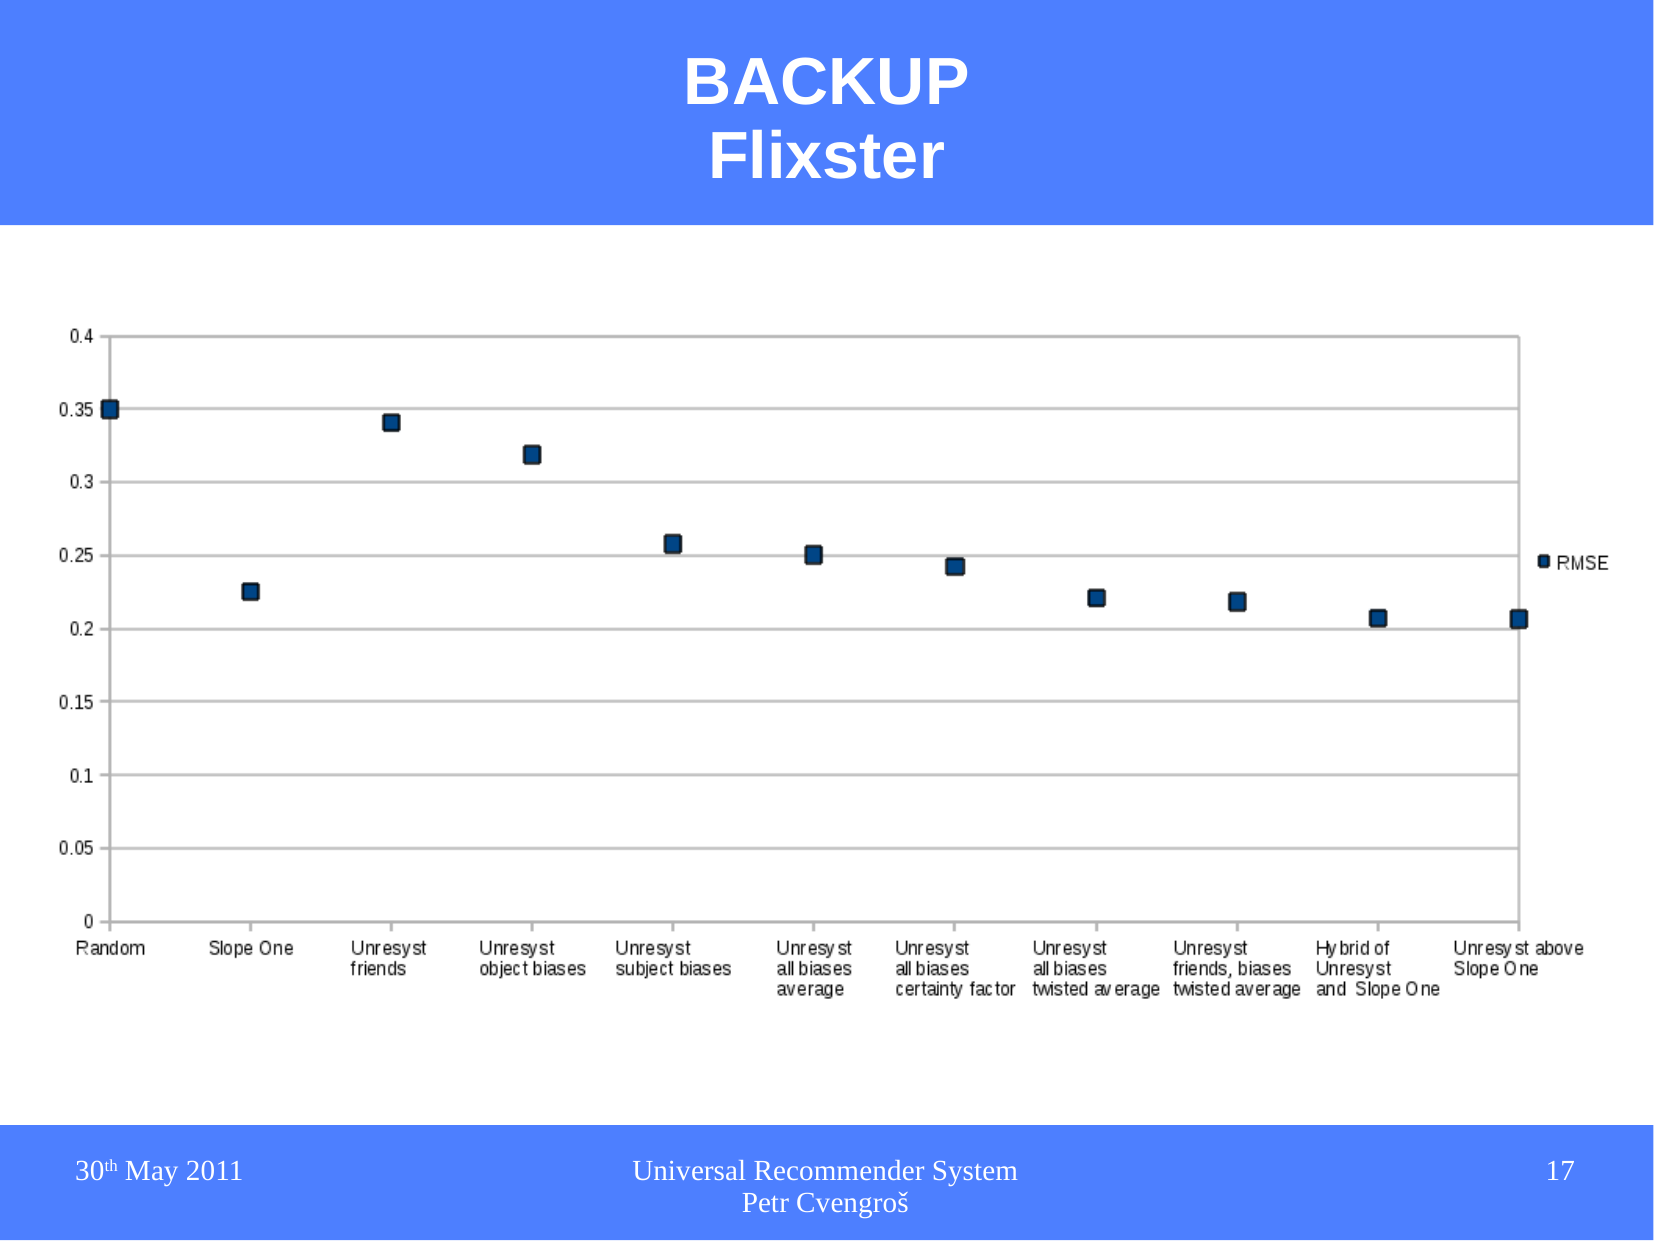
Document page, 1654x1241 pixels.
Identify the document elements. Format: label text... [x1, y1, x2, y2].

title BACKUP Flixster [82, 32, 1571, 205]
picture [46, 318, 1613, 1013]
